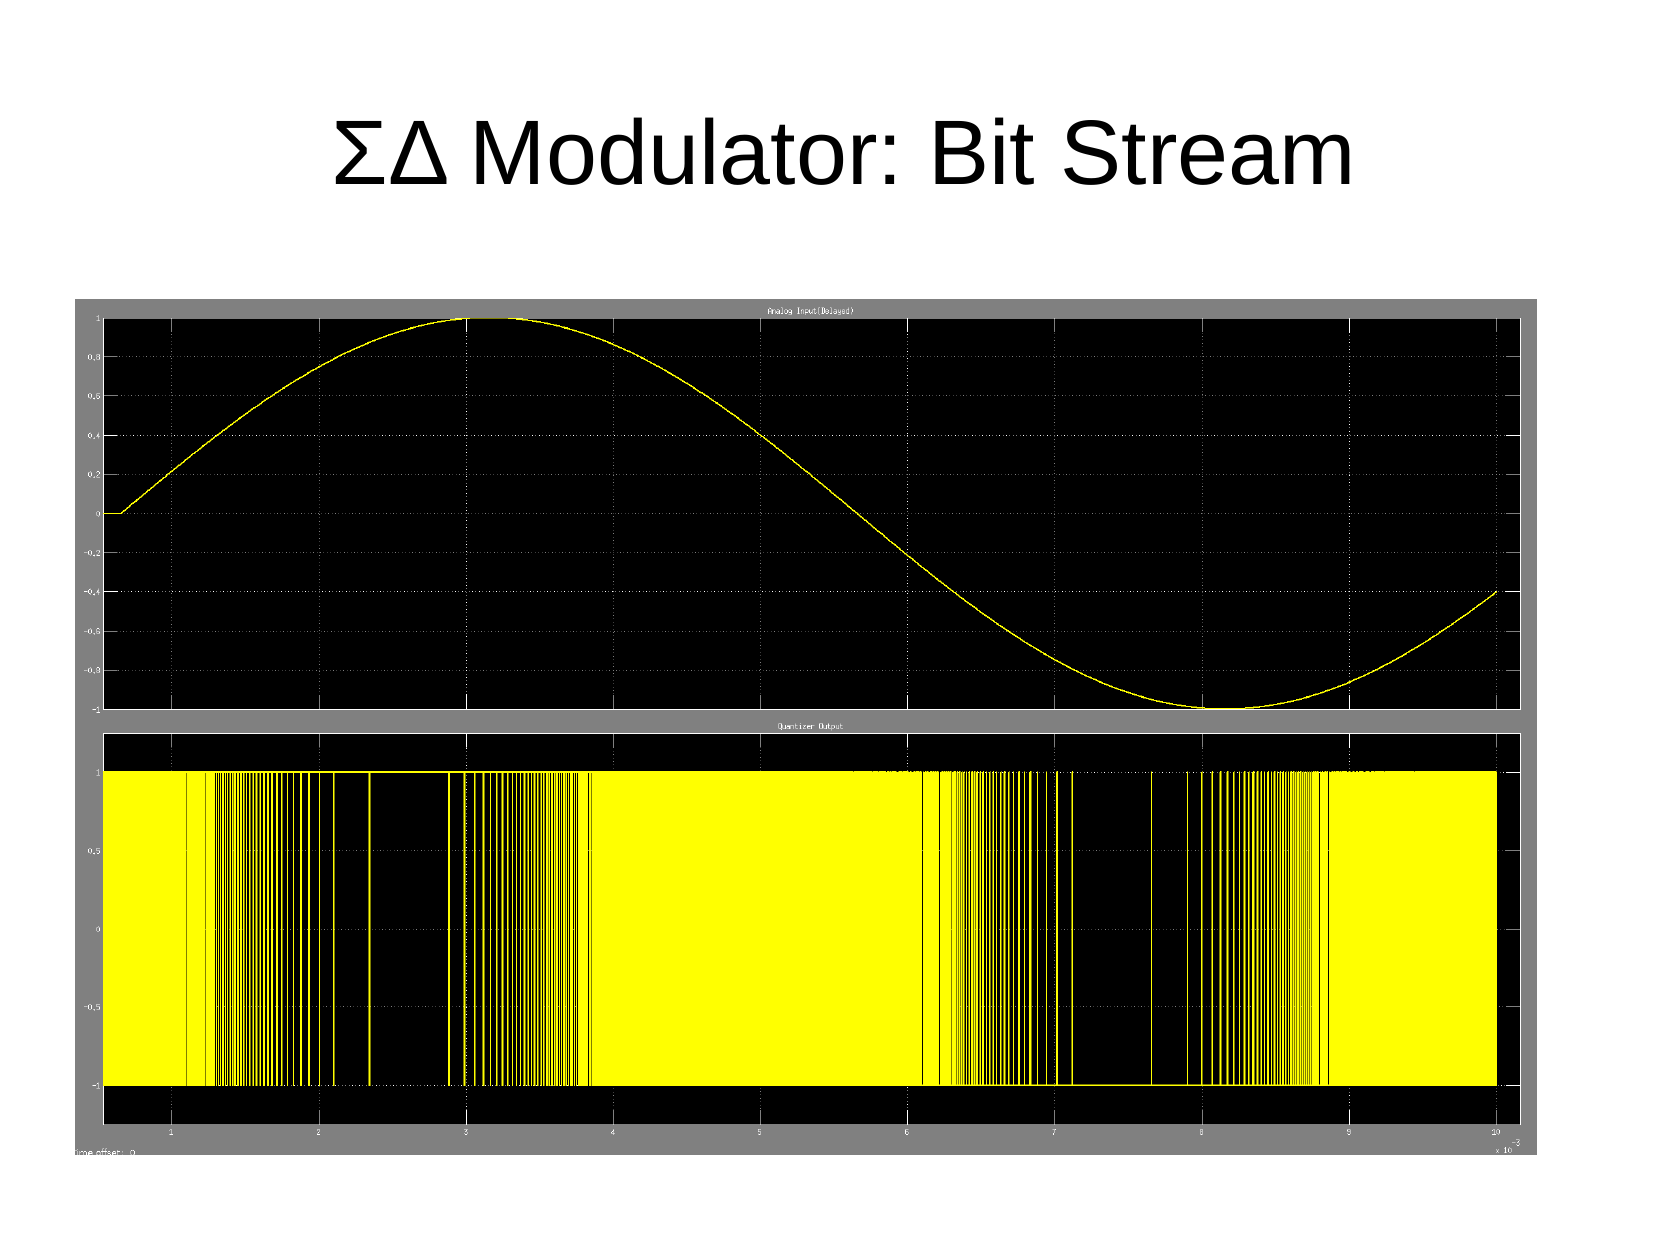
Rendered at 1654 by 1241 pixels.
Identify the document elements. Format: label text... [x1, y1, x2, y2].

picture [75, 299, 1537, 1156]
title ΣΔ Modulator: Bit Stream [82, 49, 1571, 257]
